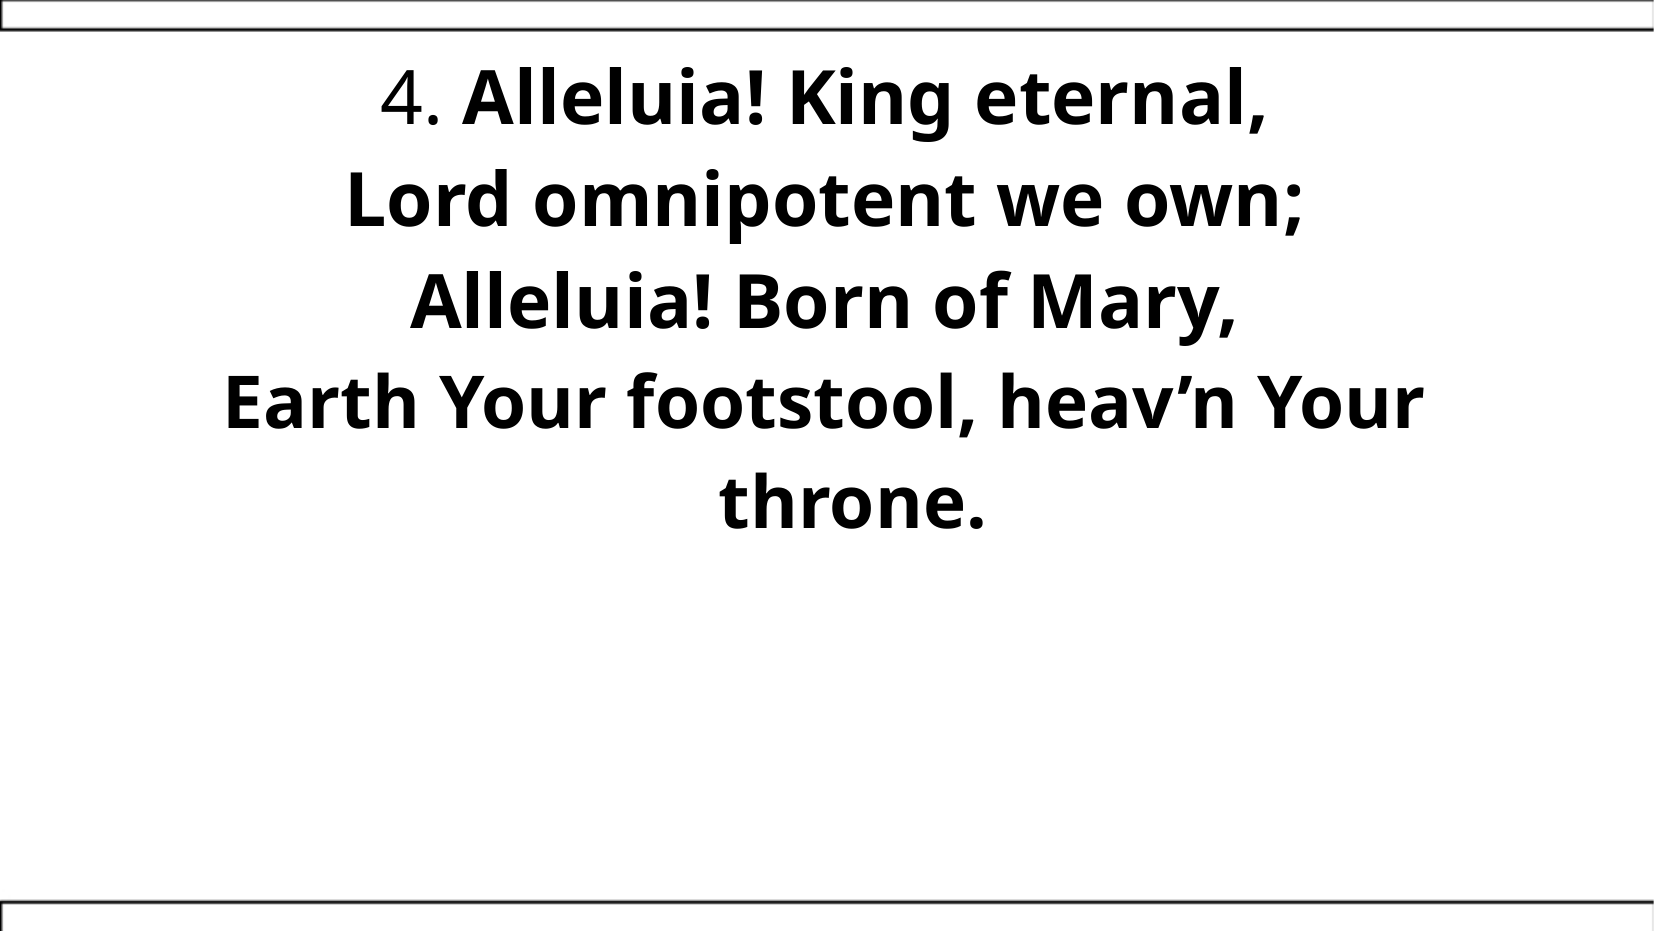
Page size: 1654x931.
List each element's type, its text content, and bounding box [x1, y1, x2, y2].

text_box 4. Alleluia! King eternal, Lord omnipotent we own; Alleluia! Born of Mary, Earth Your footstool, heav’n Your throne. [91, 36, 1559, 448]
picture [0, 0, 1654, 931]
